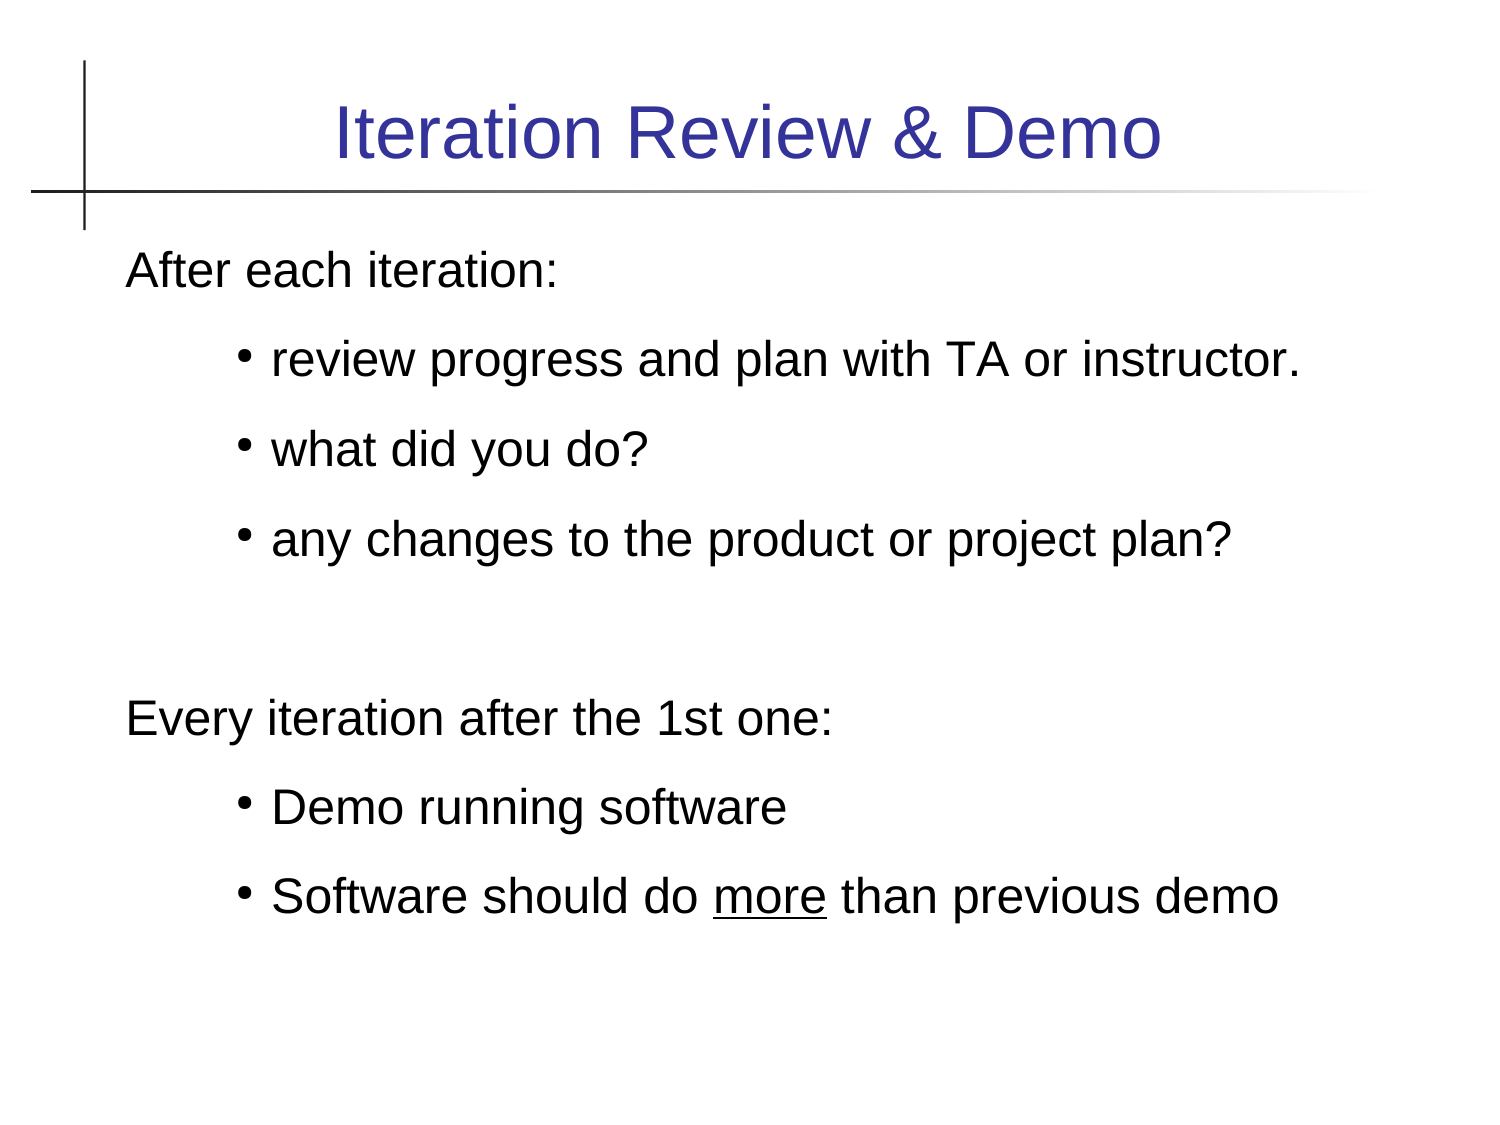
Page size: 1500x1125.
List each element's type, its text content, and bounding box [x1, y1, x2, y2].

list After each iteration: review progress and plan with TA or instructor. what did you do? any changes to the product or project plan? Every iteration after the 1st one: Demo running software Software should do more than previous demo [110, 229, 1408, 1051]
title Iteration Review & Demo [100, 42, 1397, 182]
